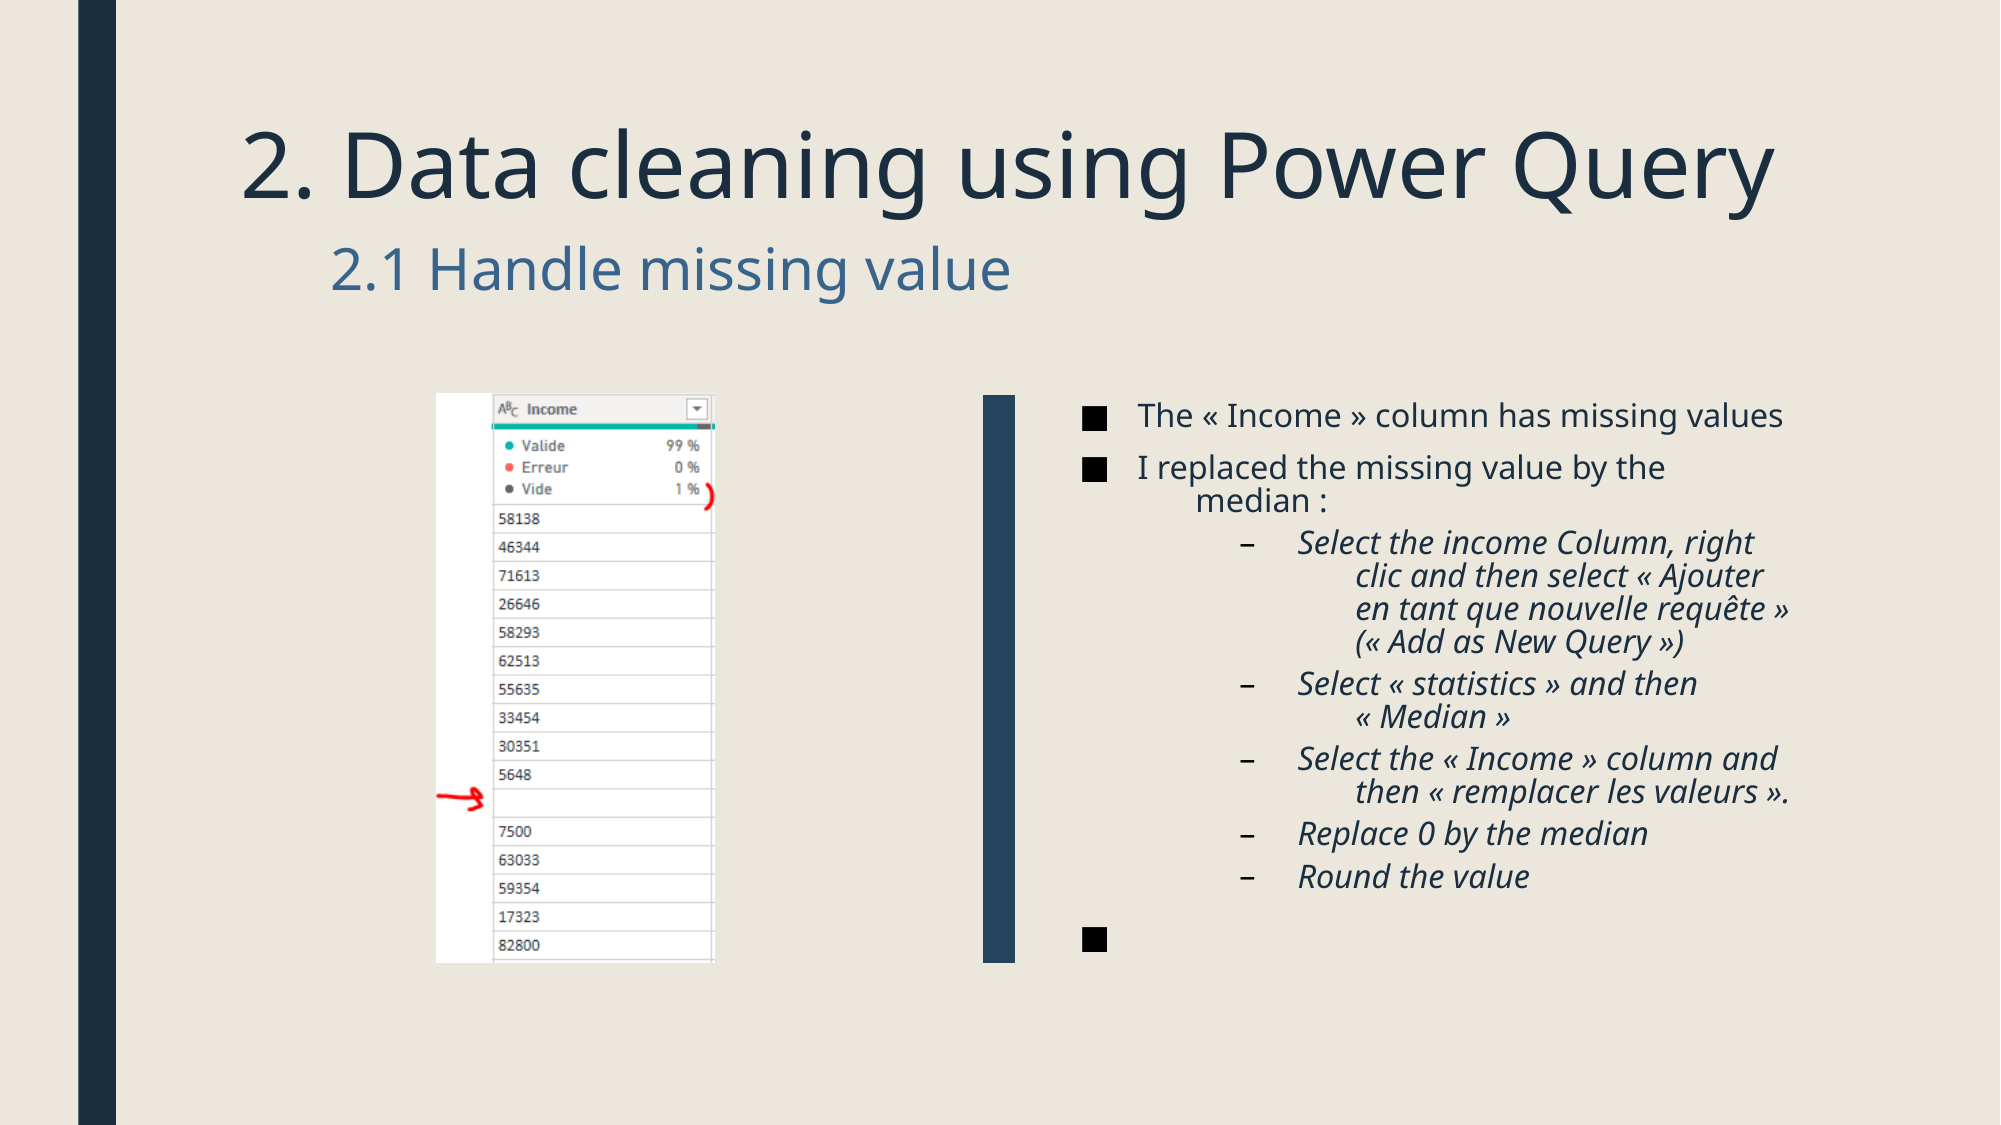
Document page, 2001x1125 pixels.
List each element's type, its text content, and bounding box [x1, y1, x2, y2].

list The « Income » column has missing values I replaced the missing value by the median : Select the income Column, right clic and then select « Ajouter en tant que nouvelle requête » (« Add as New Query ») Select « statistics » and then « Median » Select the « Income » column and then « remplacer les valeurs ». Replace 0 by the median Round the value [1064, 393, 1821, 963]
picture [436, 393, 715, 963]
text_box [983, 395, 1015, 963]
text_box 2.1 Handle missing value [315, 224, 1685, 311]
title 2. Data cleaning using Power Query [225, 112, 1801, 357]
